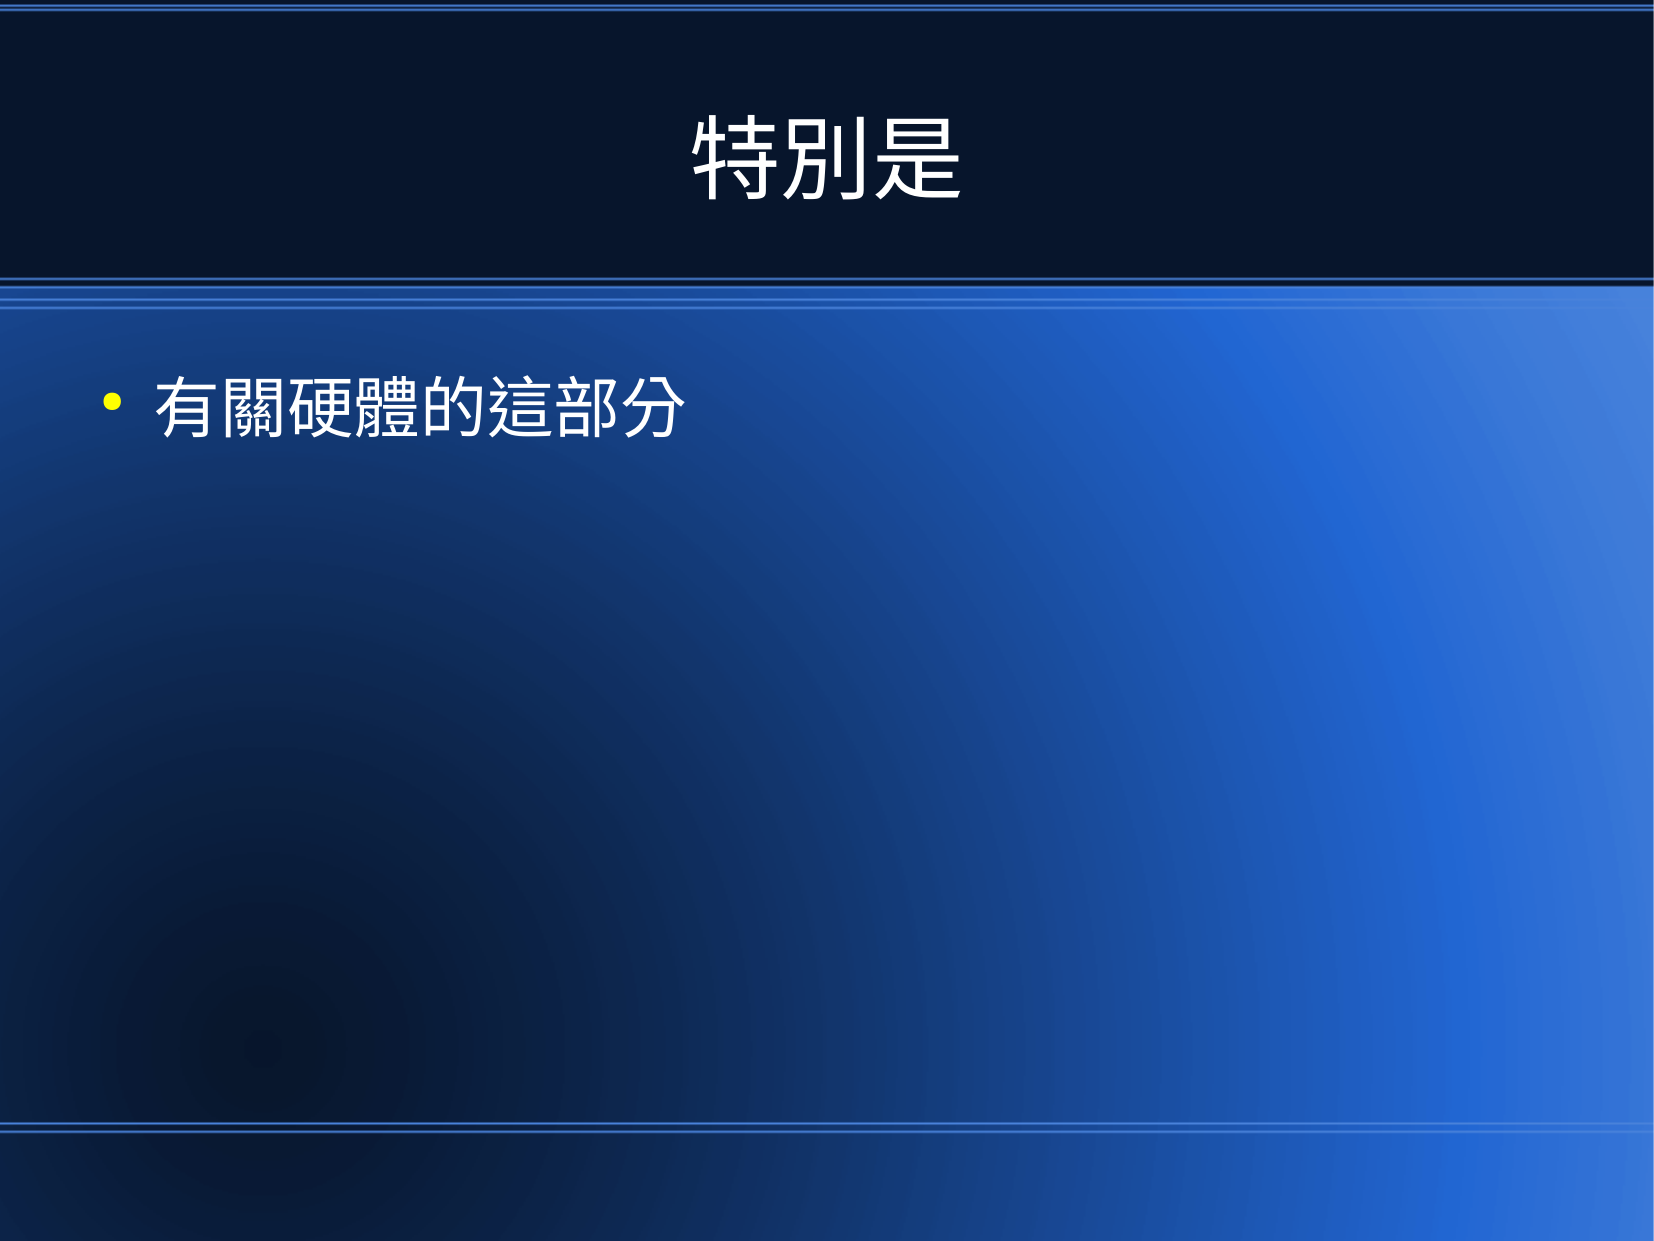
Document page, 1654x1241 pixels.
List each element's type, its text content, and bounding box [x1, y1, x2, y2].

list 有關硬體的這部分 [82, 355, 1571, 1075]
title 特別是 [82, 49, 1571, 257]
picture [0, 0, 1654, 1241]
